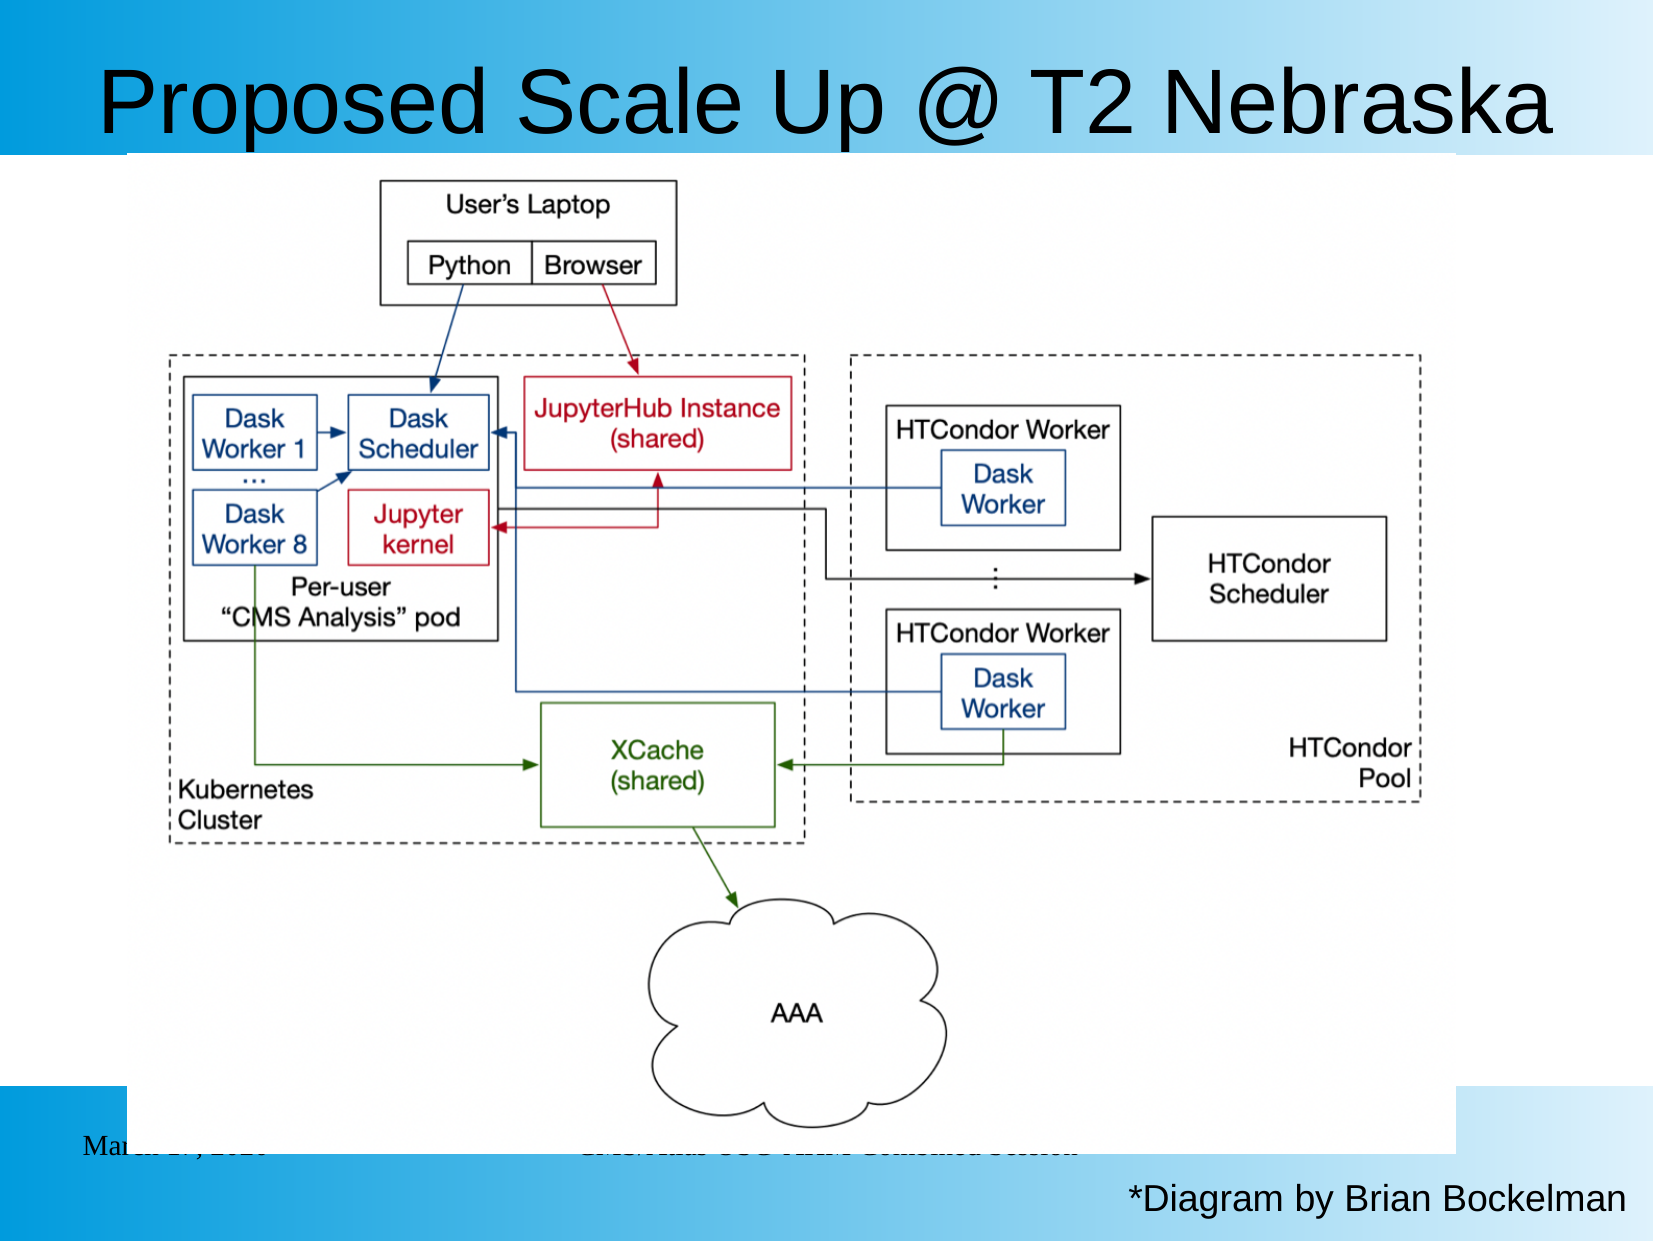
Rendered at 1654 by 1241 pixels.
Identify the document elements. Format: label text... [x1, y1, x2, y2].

picture [127, 155, 1456, 1241]
title Proposed Scale Up @ T2 Nebraska [82, 49, 1571, 155]
text_box *Diagram by Brian Bockelman [1113, 1170, 1654, 1241]
